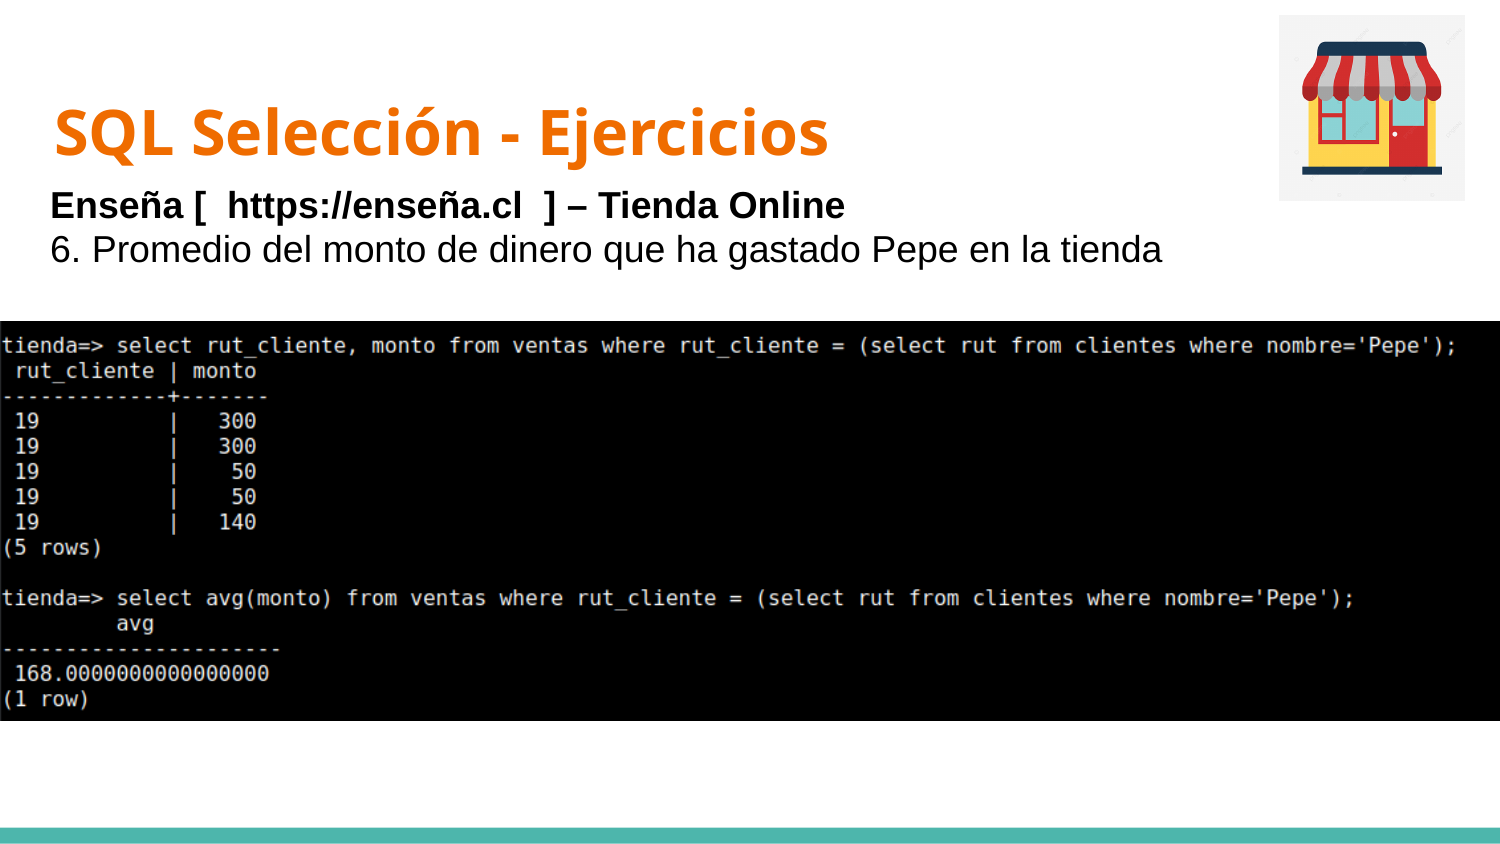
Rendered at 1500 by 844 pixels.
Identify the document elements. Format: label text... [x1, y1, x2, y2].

picture [1279, 15, 1465, 201]
text_box Enseña [ https://enseña.cl ] – Tienda Online [35, 177, 1323, 220]
title SQL Selección - Ejercicios [39, 72, 1279, 177]
picture [0, 321, 1500, 721]
text_box 6. Promedio del monto de dinero que ha gastado Pepe en la tienda [35, 220, 1453, 320]
